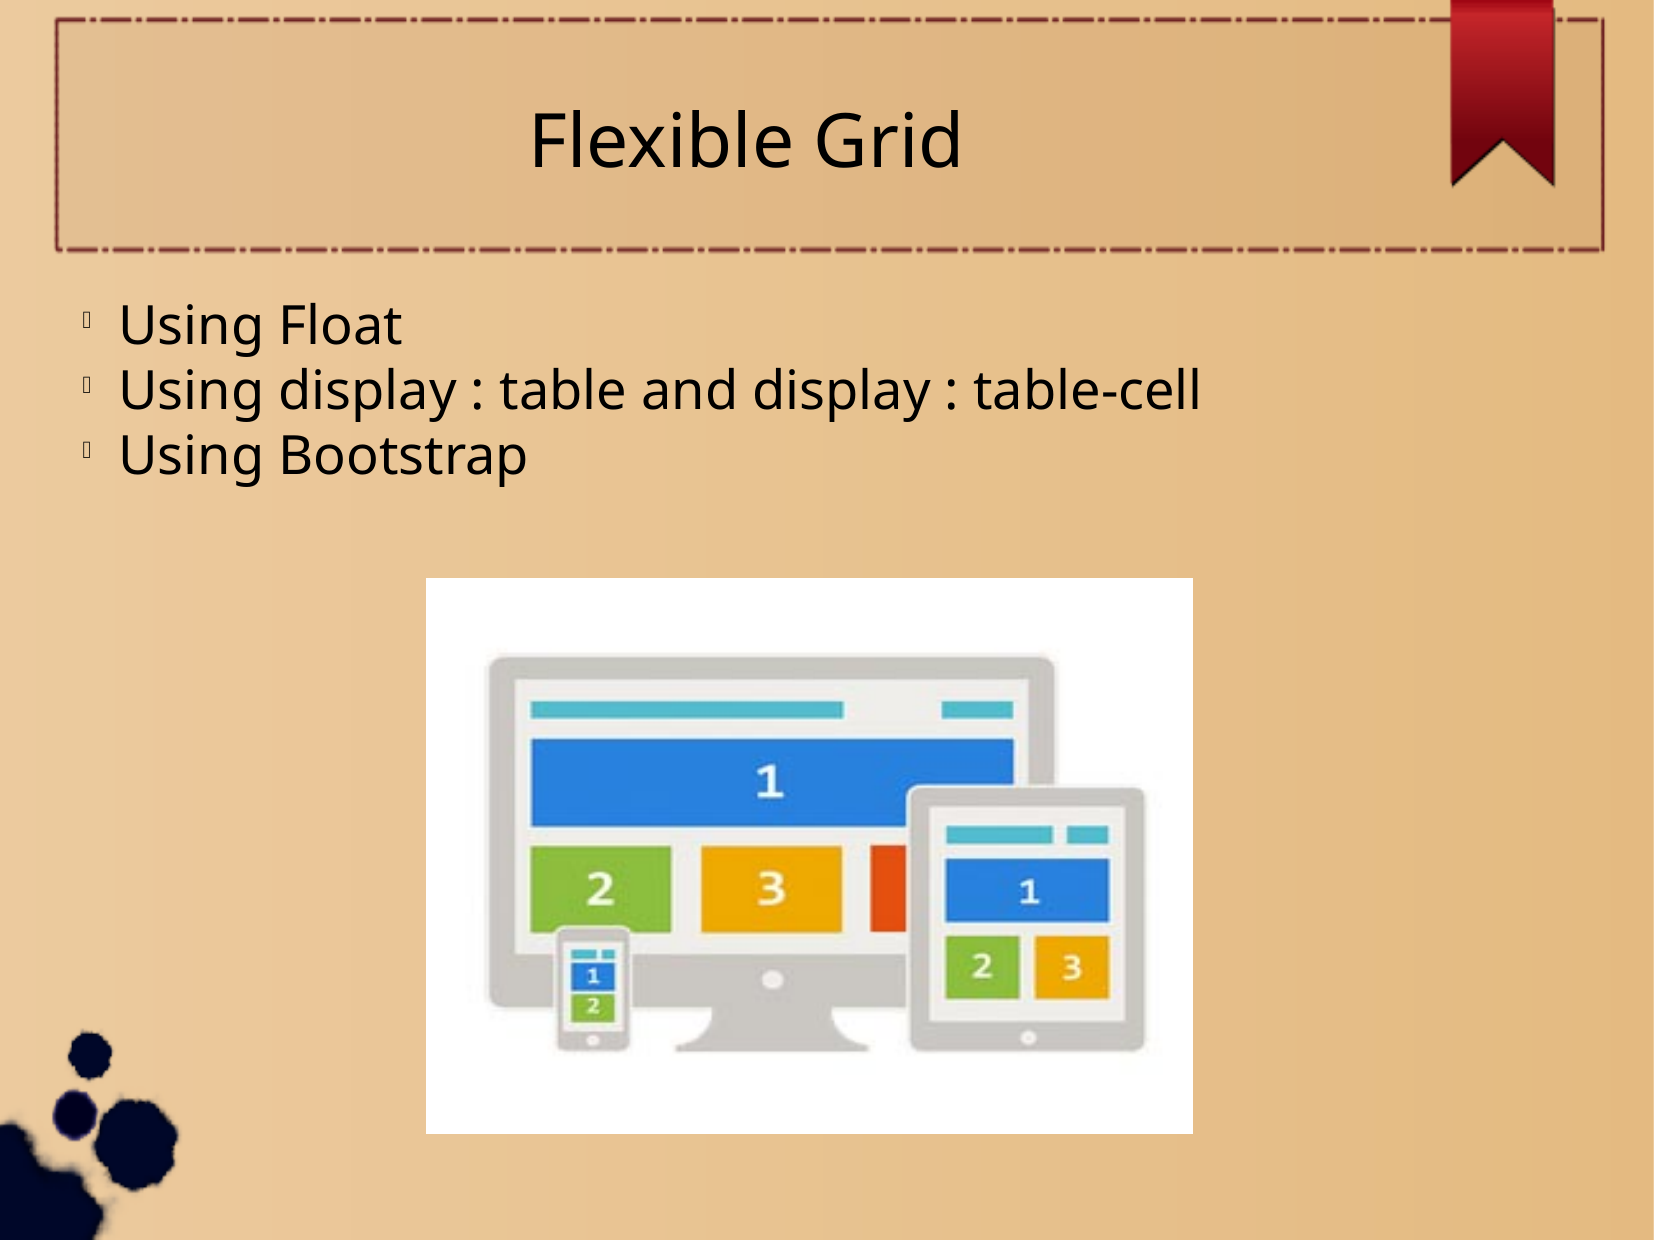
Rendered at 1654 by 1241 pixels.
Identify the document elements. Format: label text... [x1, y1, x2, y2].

text_box Using Float Using display : table and display : table-cell Using Bootstrap [82, 290, 1571, 1010]
picture [0, 0, 1654, 1240]
text_box Flexible Grid [82, 47, 1412, 229]
